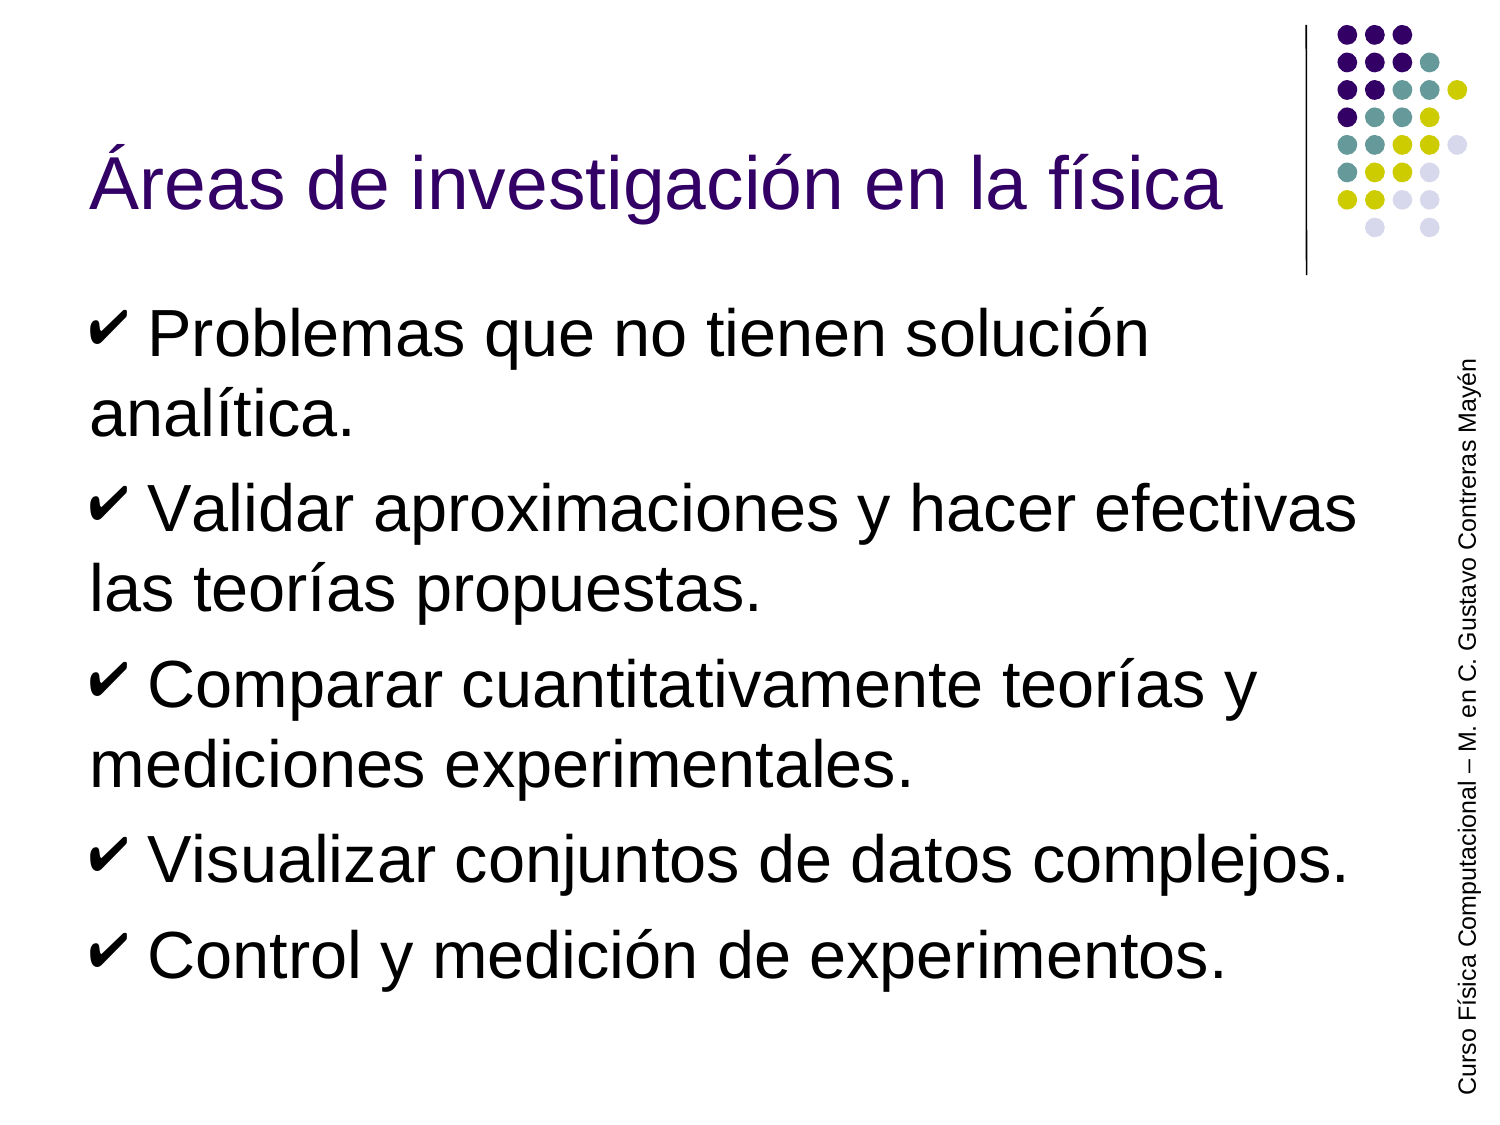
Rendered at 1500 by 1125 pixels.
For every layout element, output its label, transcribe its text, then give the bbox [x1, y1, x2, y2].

text_box Problemas que no tienen solución analítica. Validar aproximaciones y hacer efectivas las teorías propuestas. Comparar cuantitativamente teorías y mediciones experimentales. Visualizar conjuntos de datos complejos. Control y medición de experimentos. [75, 282, 1426, 1064]
text_box Áreas de investigación en la física [74, 20, 1313, 233]
